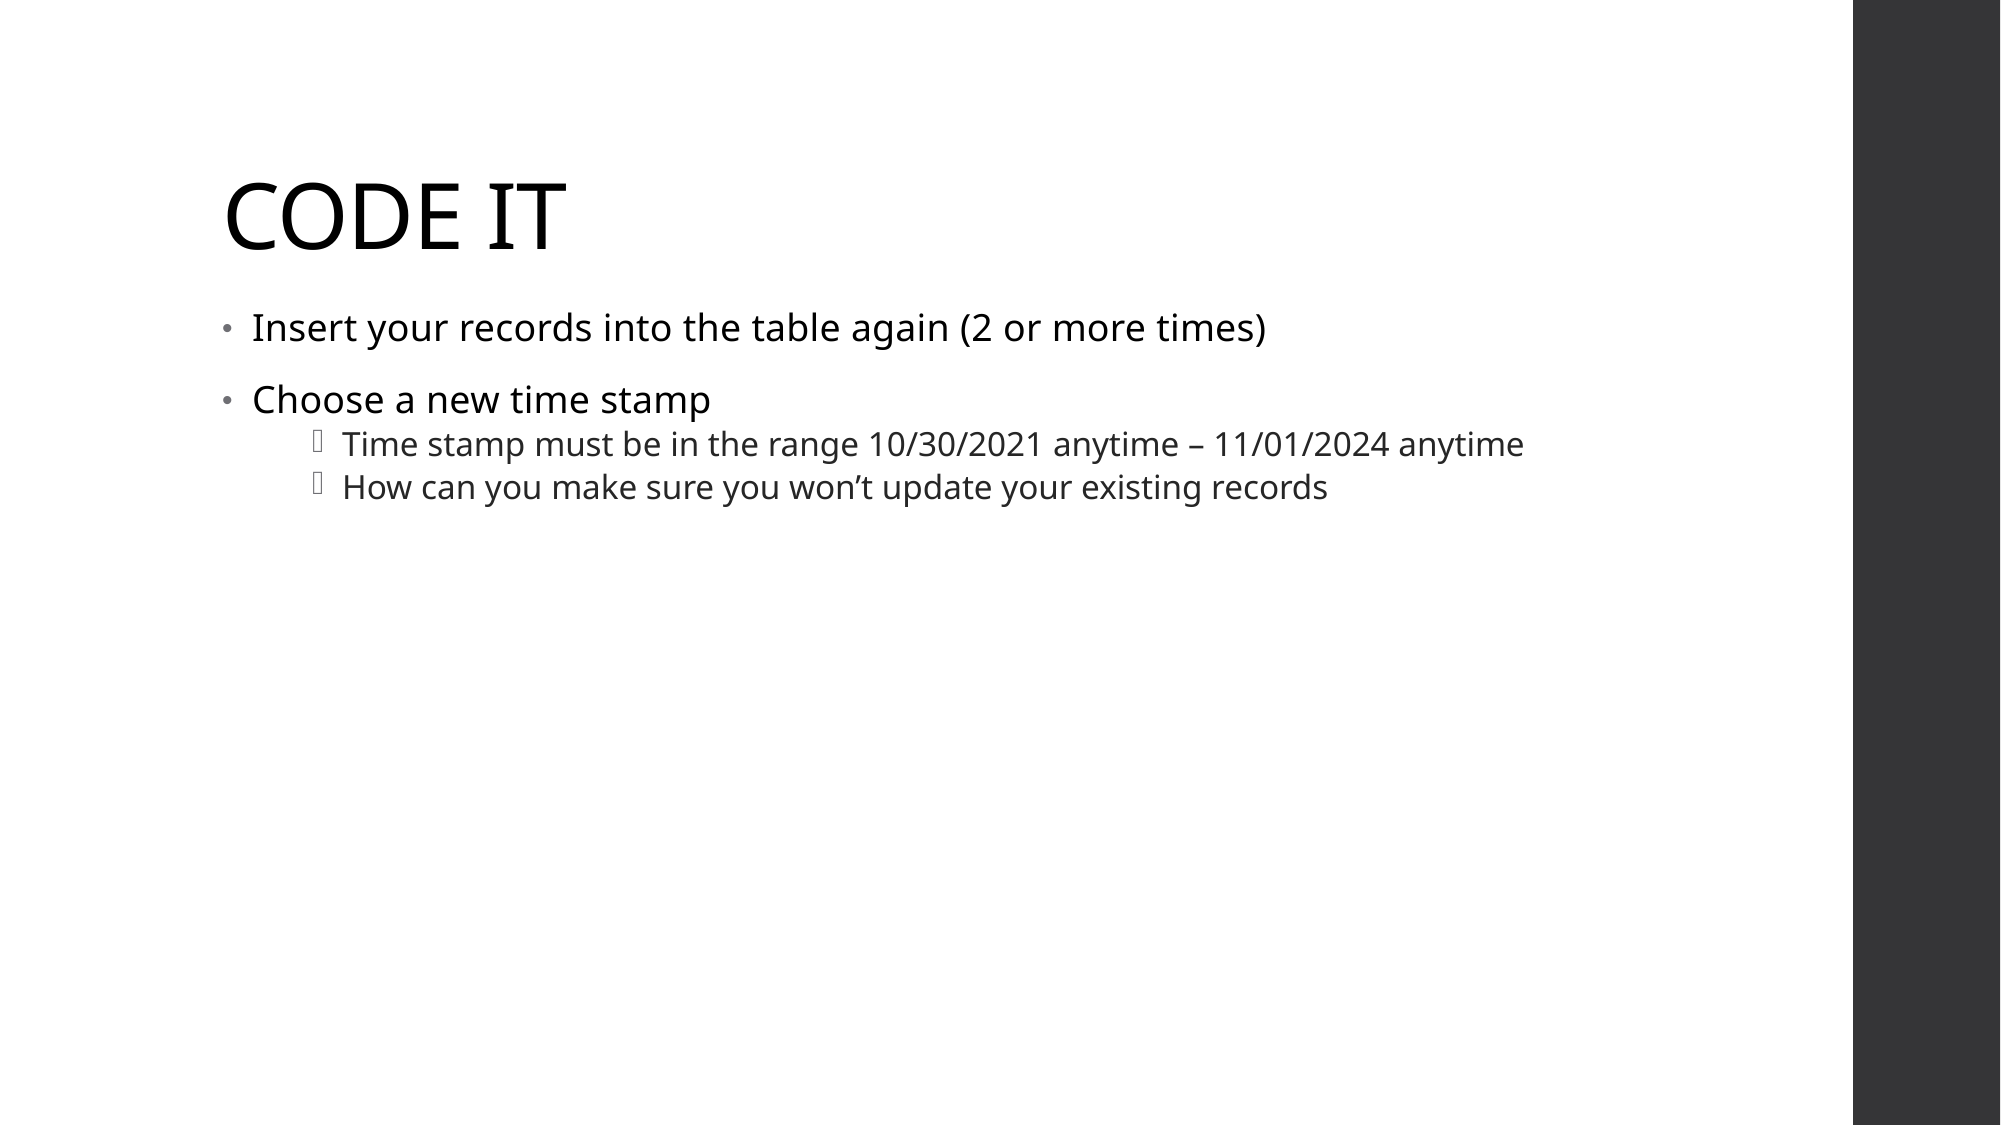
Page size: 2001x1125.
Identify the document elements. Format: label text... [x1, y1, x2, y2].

title CODE IT [206, 60, 1797, 278]
list Insert your records into the table again (2 or more times) Choose a new time stamp Time stamp must be in the range 10/30/2021 anytime – 11/01/2024 anytime How can you make sure you won’t update your existing records [206, 299, 1617, 1014]
